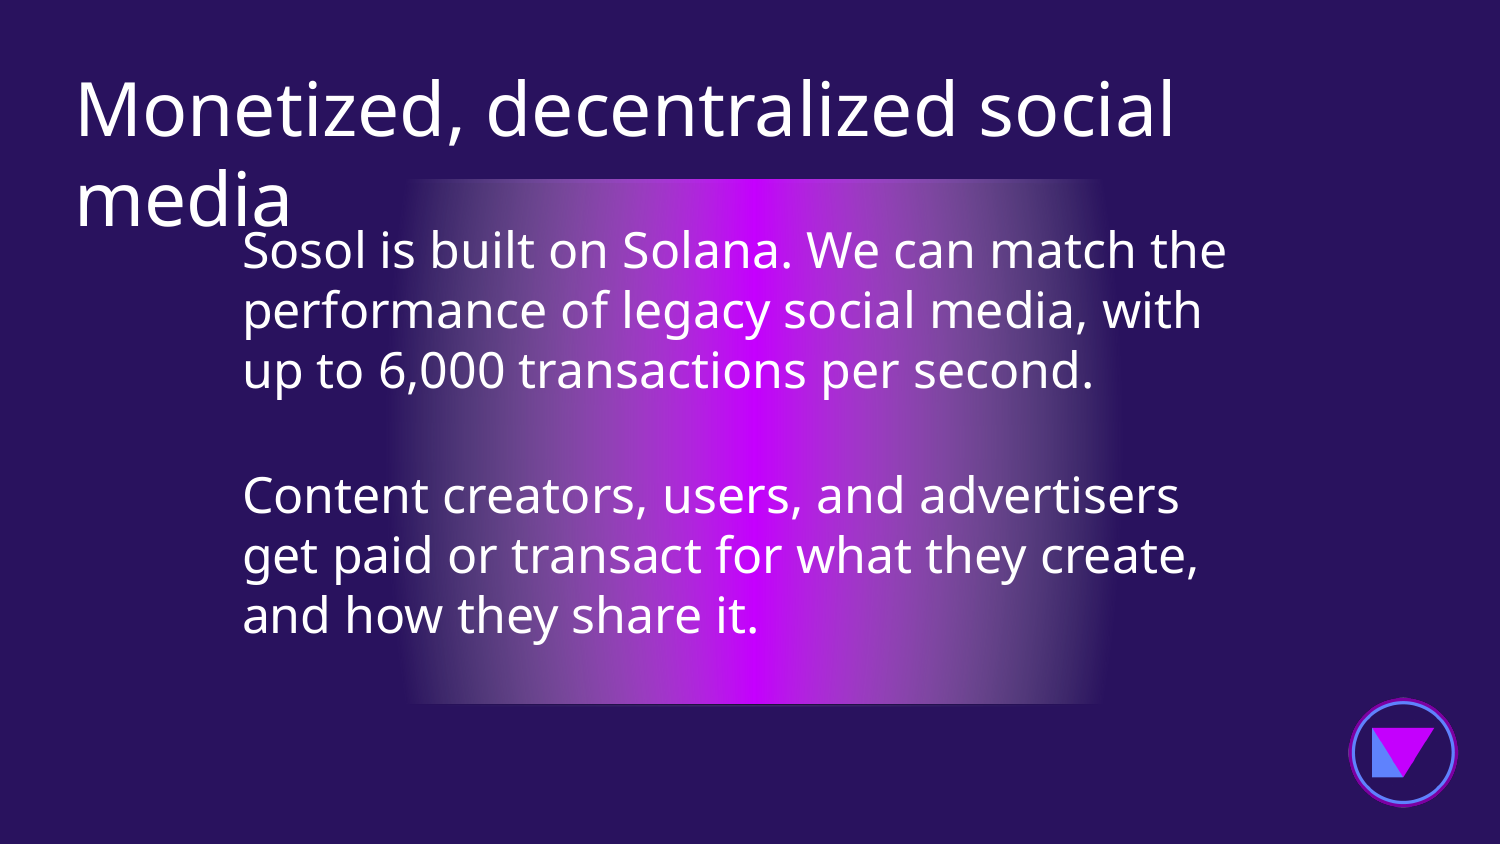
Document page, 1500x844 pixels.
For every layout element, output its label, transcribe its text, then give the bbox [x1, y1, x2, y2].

text_box Monetized, decentralized social media [59, 46, 1416, 257]
picture [1348, 697, 1459, 808]
title Sosol is built on Solana. We can match the performance of legacy social media, with up to 6,000 transactions per second. Content creators, users, and advertisers get paid or transact for what they create, and how they share it. [77, 257, 1265, 644]
text_box [189, 257, 1325, 704]
